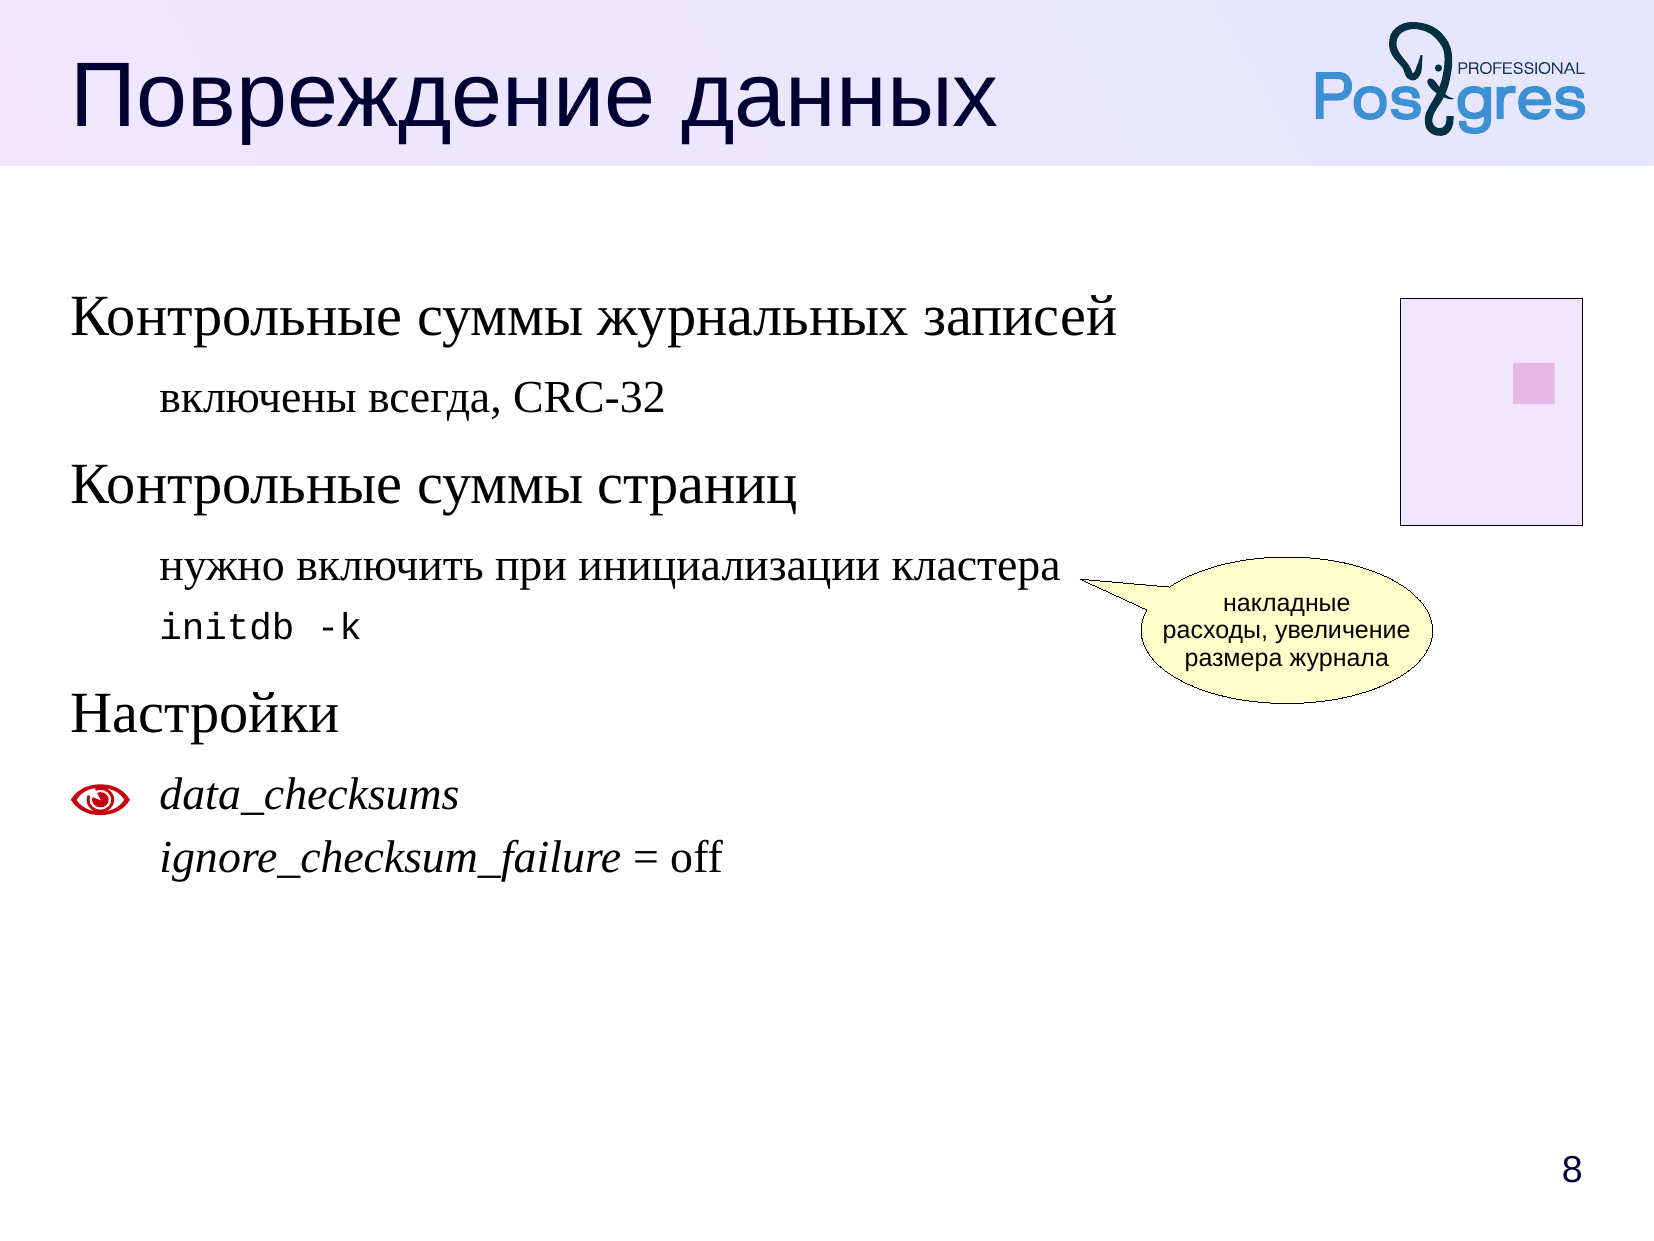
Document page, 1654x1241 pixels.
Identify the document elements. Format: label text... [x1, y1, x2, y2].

text_box [70, 784, 130, 816]
title Повреждение данных [70, 43, 1241, 147]
text_box [1401, 299, 1582, 525]
list Контрольные суммы журнальных записей включены всегда, CRC-32 Контрольные суммы страниц нужно включить при инициализации кластера initdb -k Настройки data_checksums ignore_checksum_failure = off [70, 283, 1583, 1141]
text_box накладные расходы, увеличение размера журнала [1080, 557, 1433, 704]
